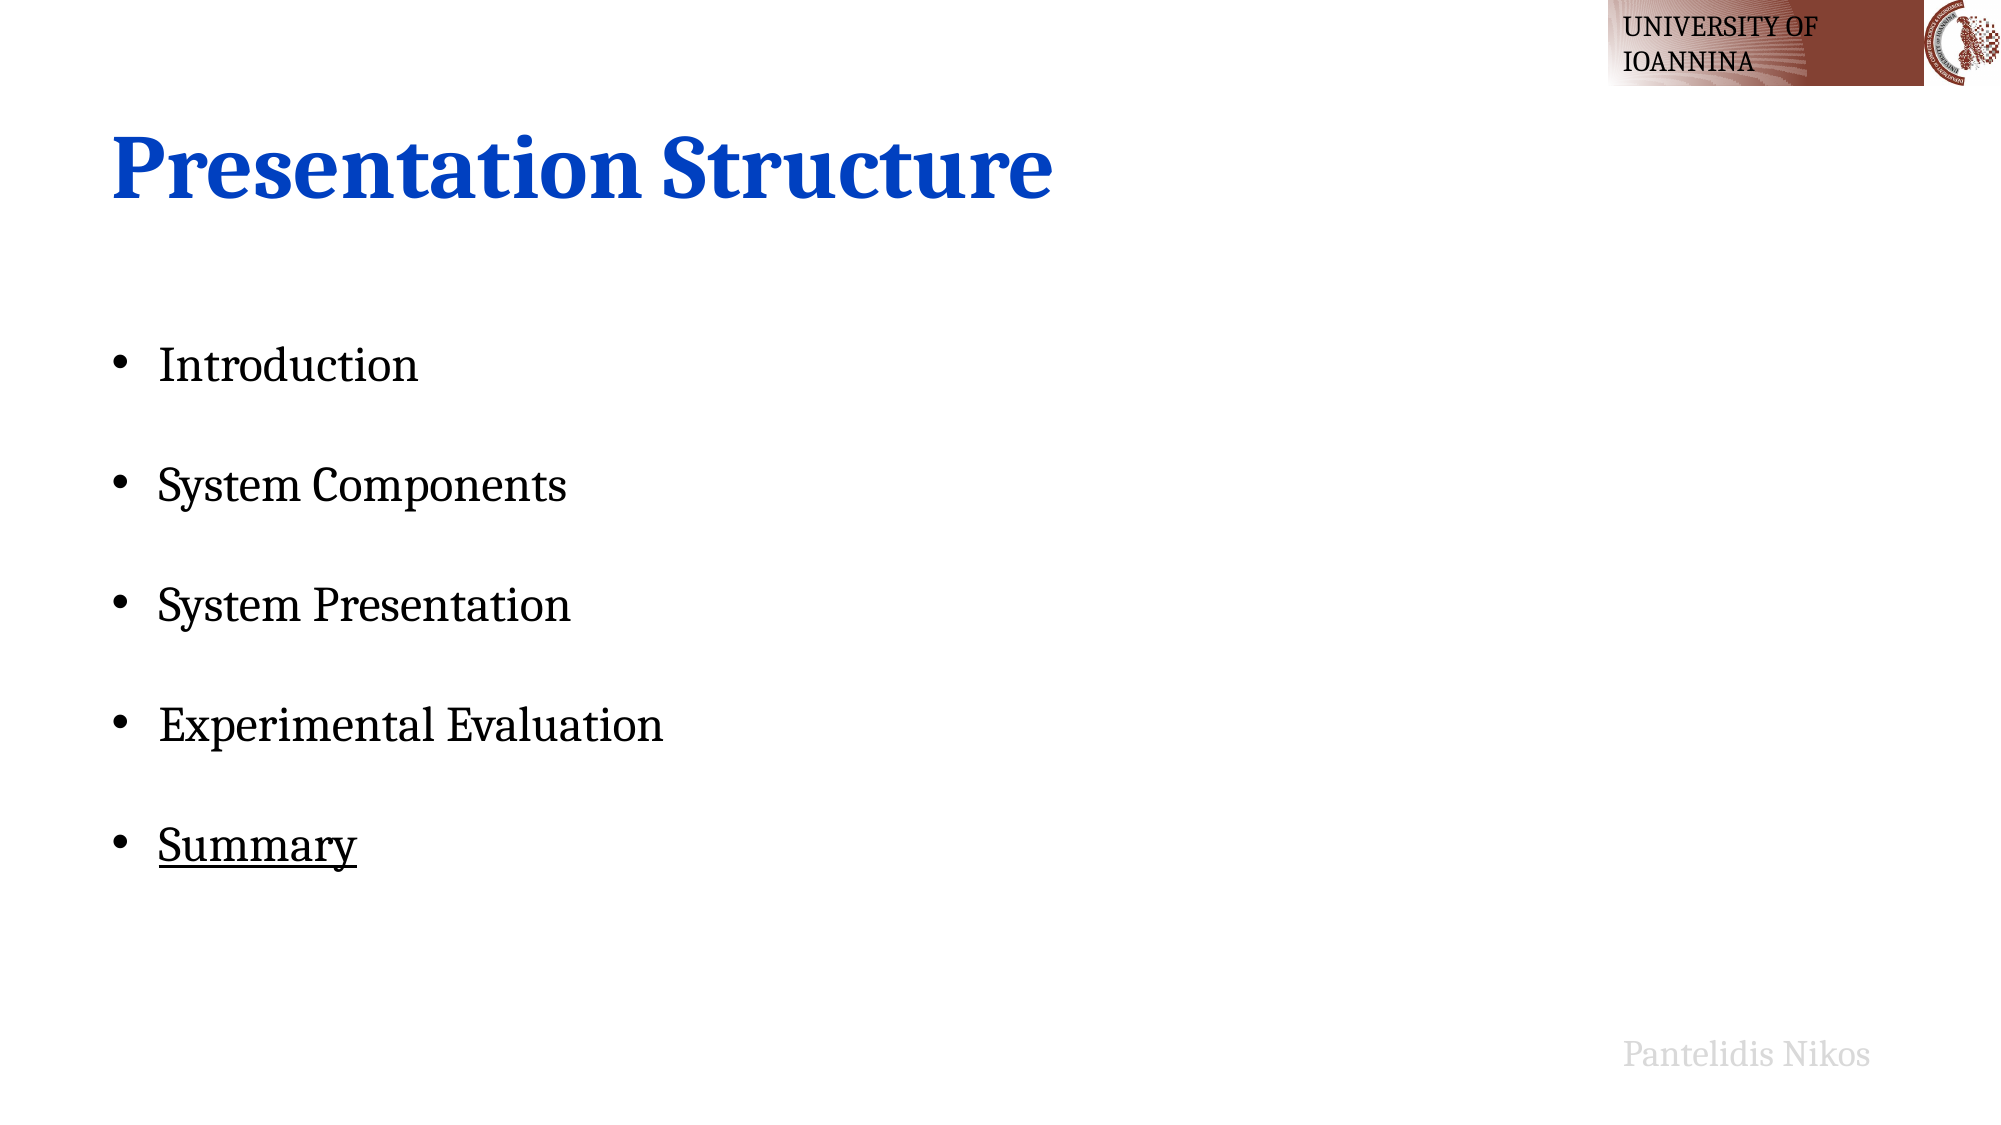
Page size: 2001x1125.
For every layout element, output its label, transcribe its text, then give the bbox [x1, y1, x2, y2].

title Presentation Structure [96, 112, 1173, 265]
text_box Introduction System Components System Presentation Experimental Evaluation Summary [96, 265, 1001, 931]
picture [1924, 0, 2001, 86]
